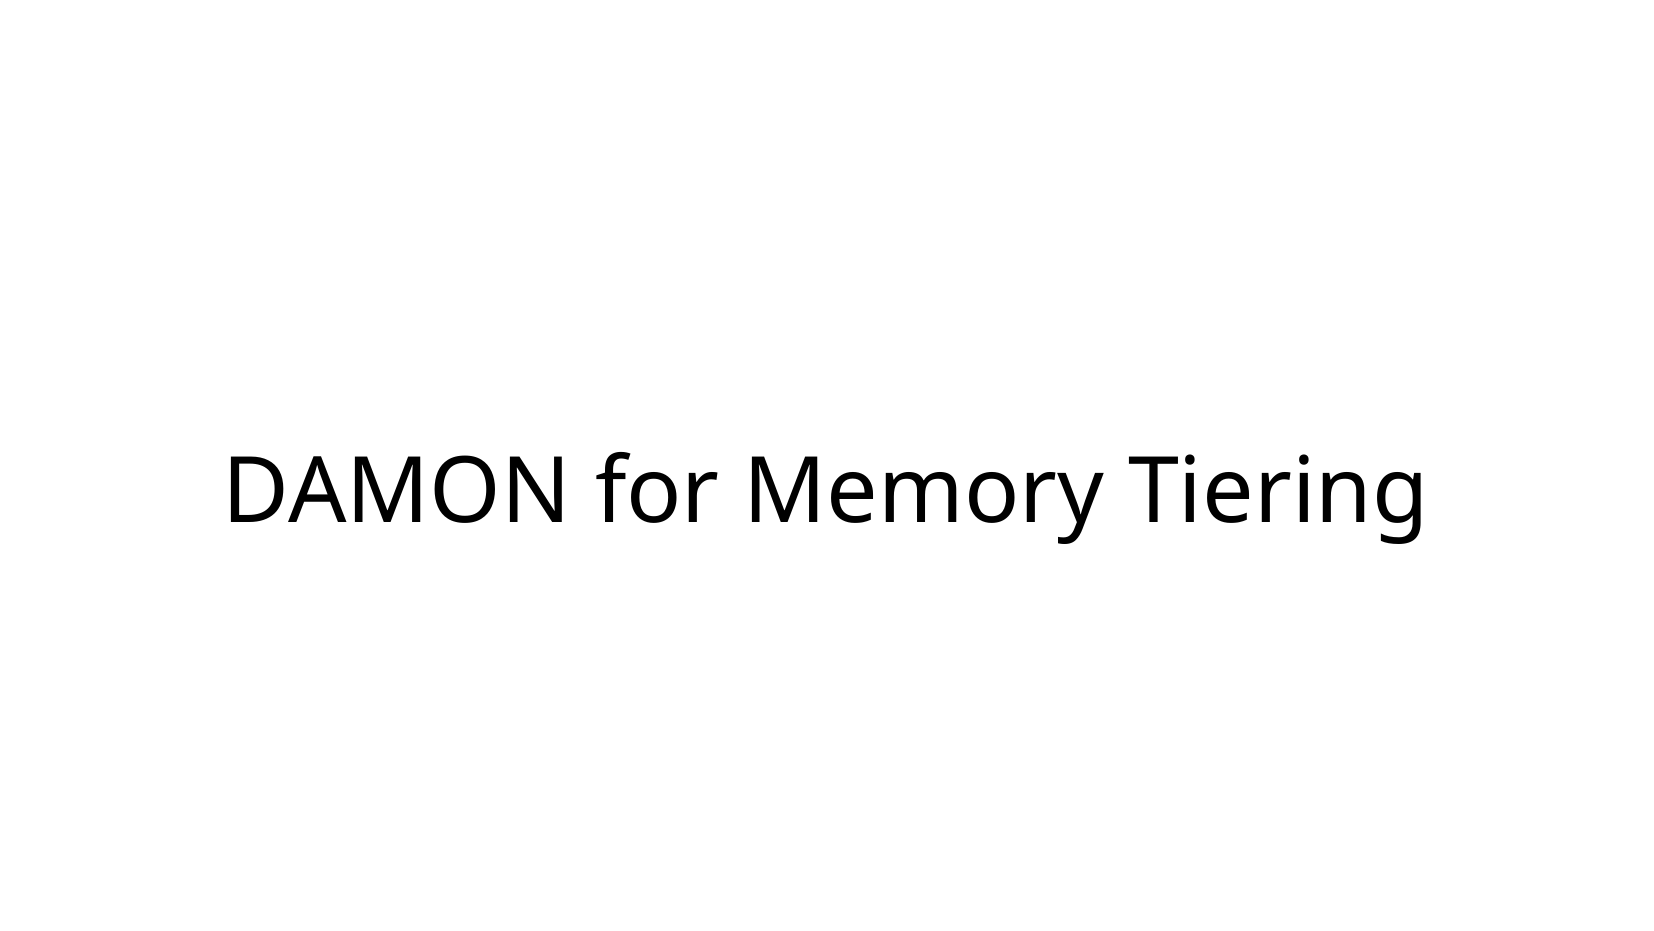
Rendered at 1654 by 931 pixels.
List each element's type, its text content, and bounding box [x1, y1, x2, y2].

title DAMON for Memory Tiering [82, 409, 1571, 565]
